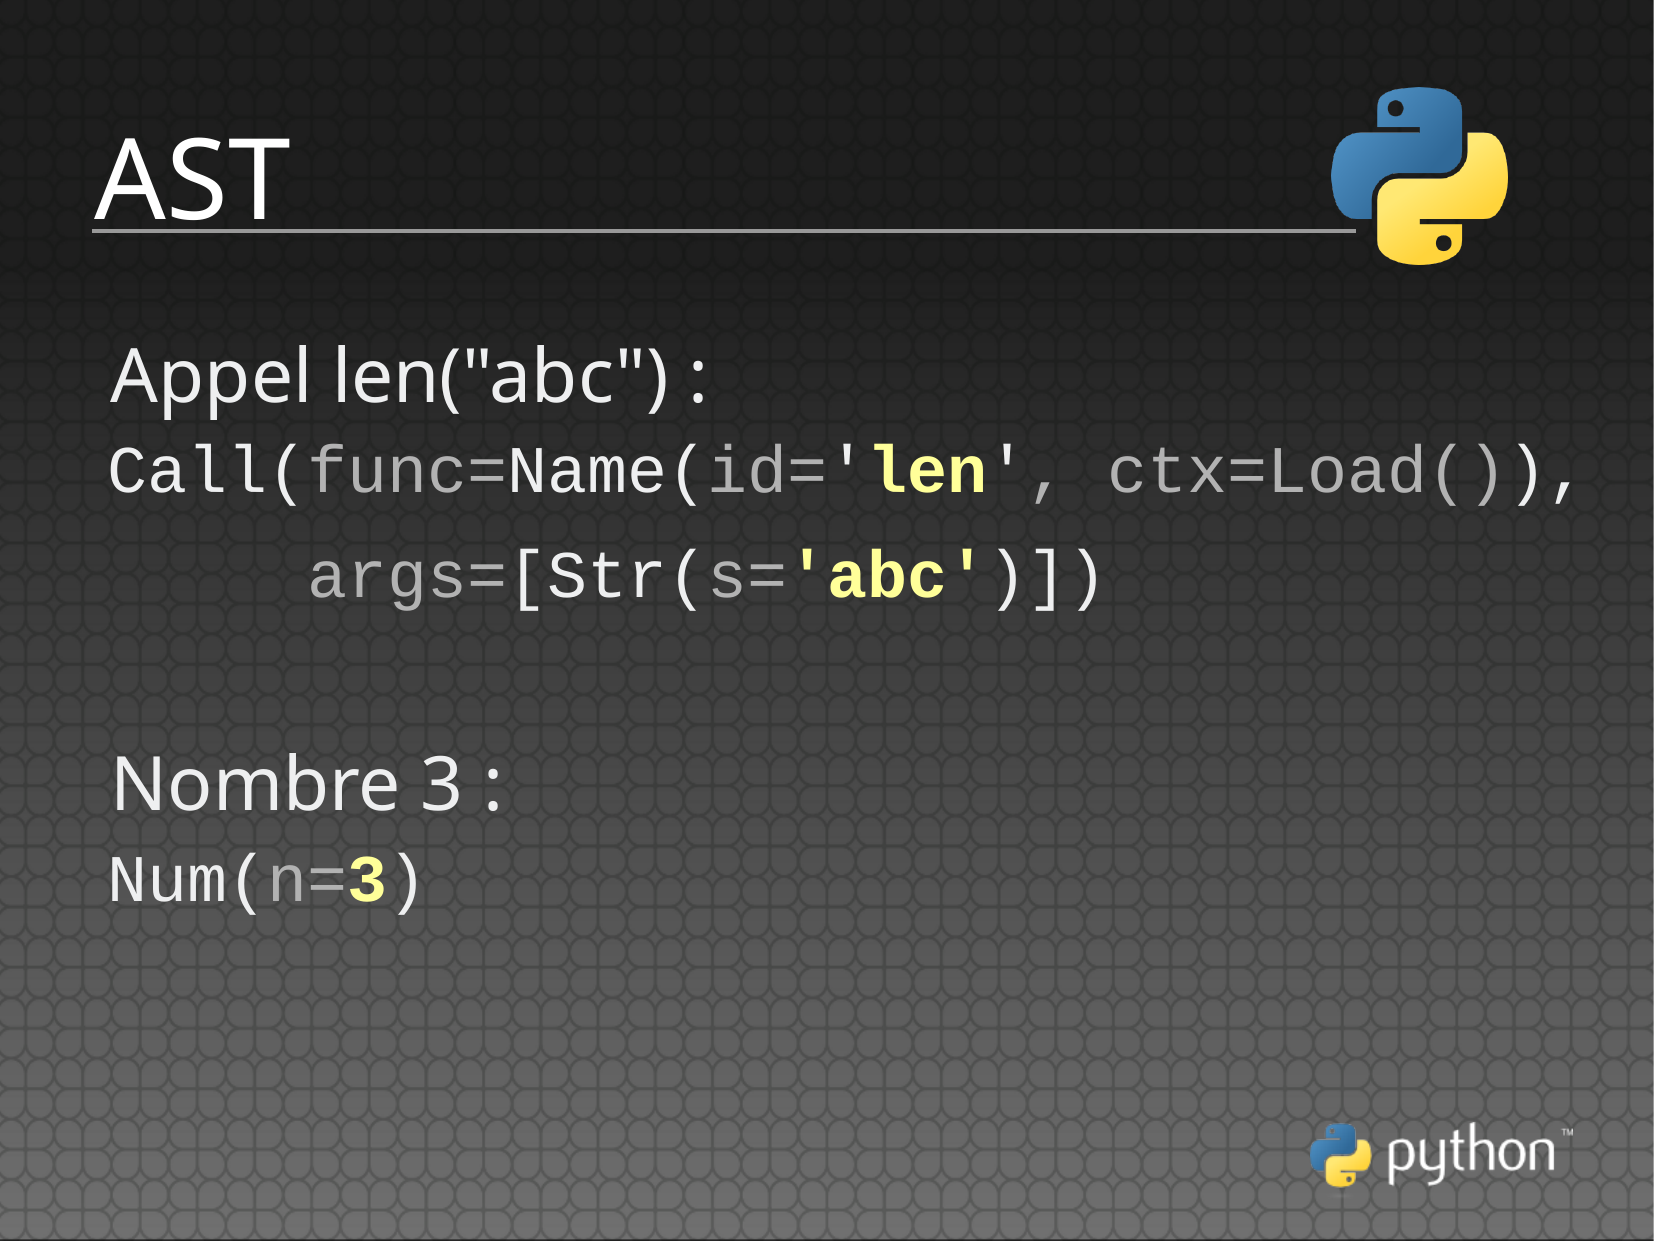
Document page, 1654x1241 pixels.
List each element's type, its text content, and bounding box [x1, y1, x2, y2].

text_box Nombre 3 : [96, 722, 642, 890]
text_box Appel len("abc") : [96, 314, 919, 482]
title AST [94, 100, 1426, 251]
picture [0, 0, 1654, 1241]
list Num(n=3) [107, 845, 1623, 1064]
list Call(func=Name(id='len', ctx=Load()), args=[Str(s='abc')]) [107, 437, 1623, 723]
